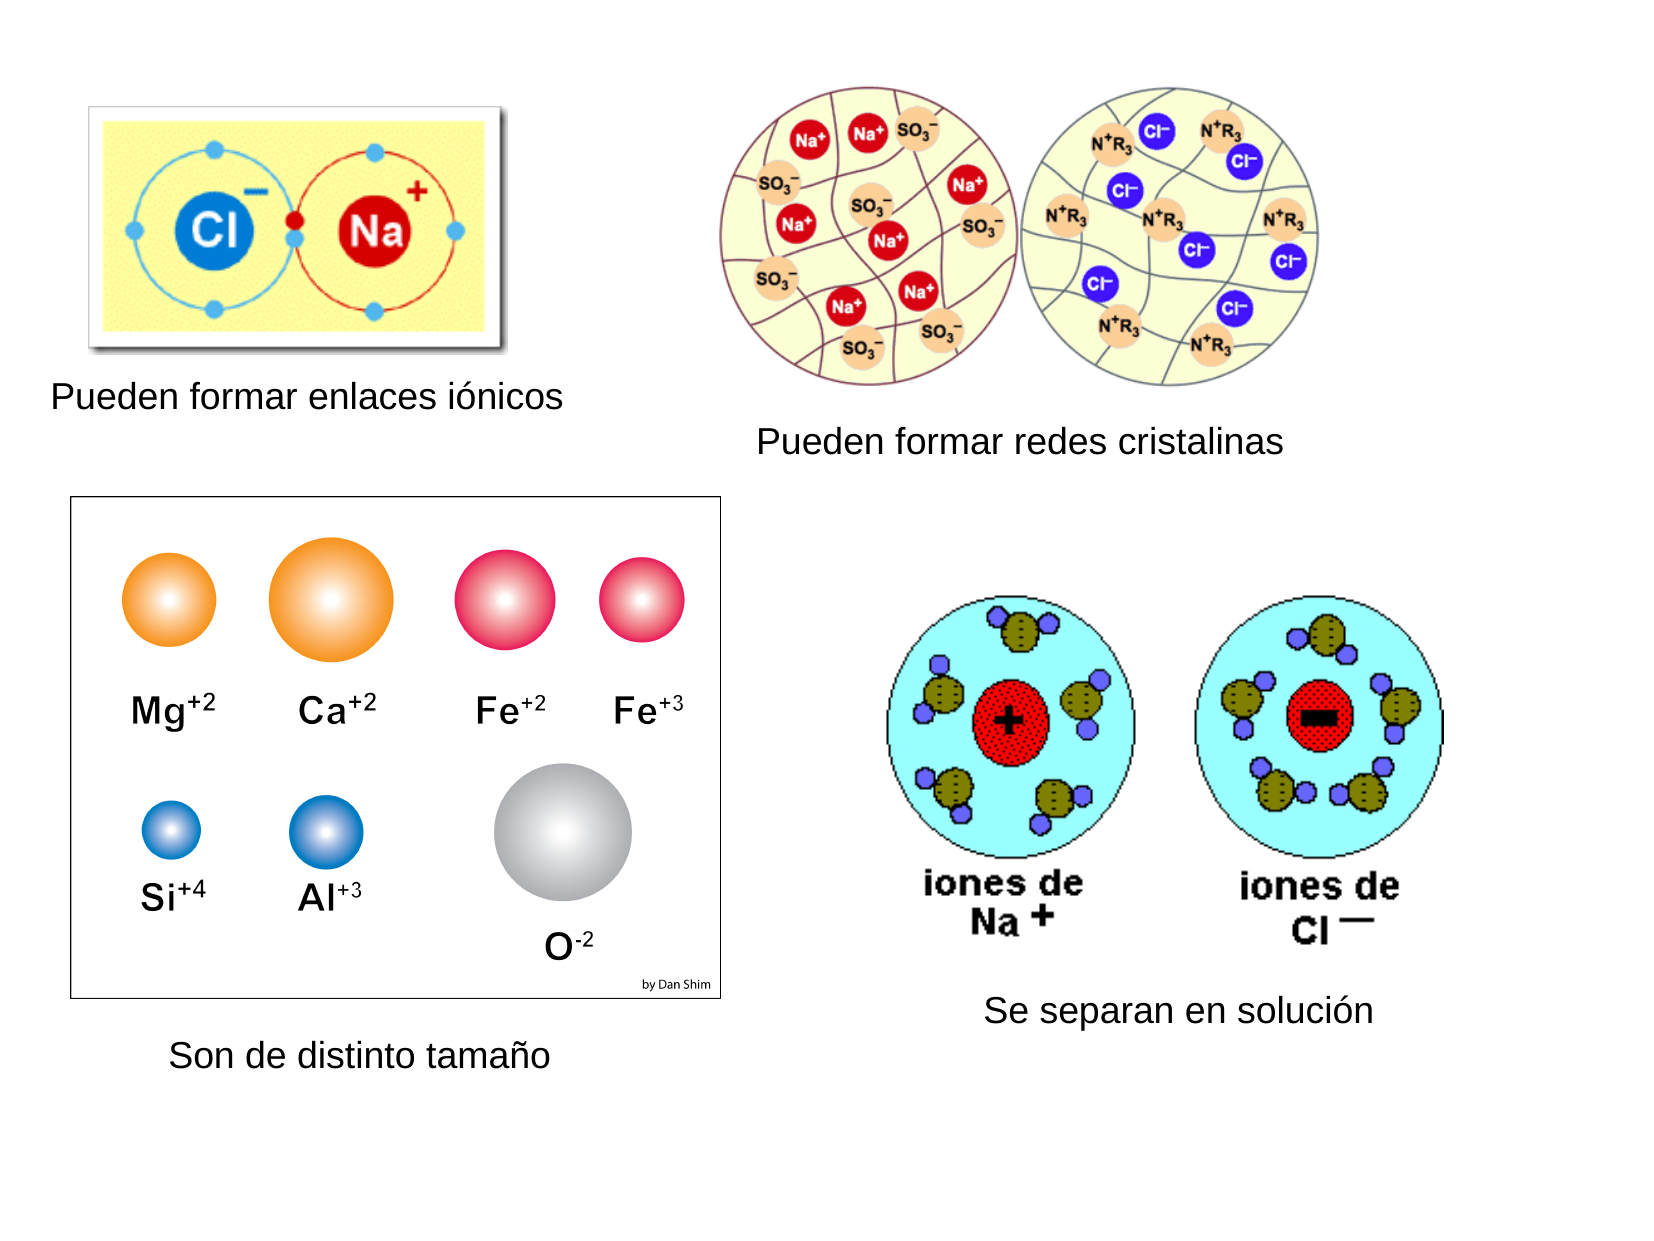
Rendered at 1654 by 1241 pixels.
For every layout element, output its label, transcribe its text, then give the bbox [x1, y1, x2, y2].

picture [885, 590, 1444, 947]
text_box Se separan en solución [968, 982, 1389, 1040]
picture [708, 82, 1335, 396]
picture [70, 496, 721, 999]
text_box Pueden formar enlaces iónicos [35, 368, 579, 426]
picture [88, 106, 508, 355]
text_box Son de distinto tamaño [153, 1027, 566, 1085]
text_box Pueden formar redes cristalinas [741, 413, 1300, 471]
